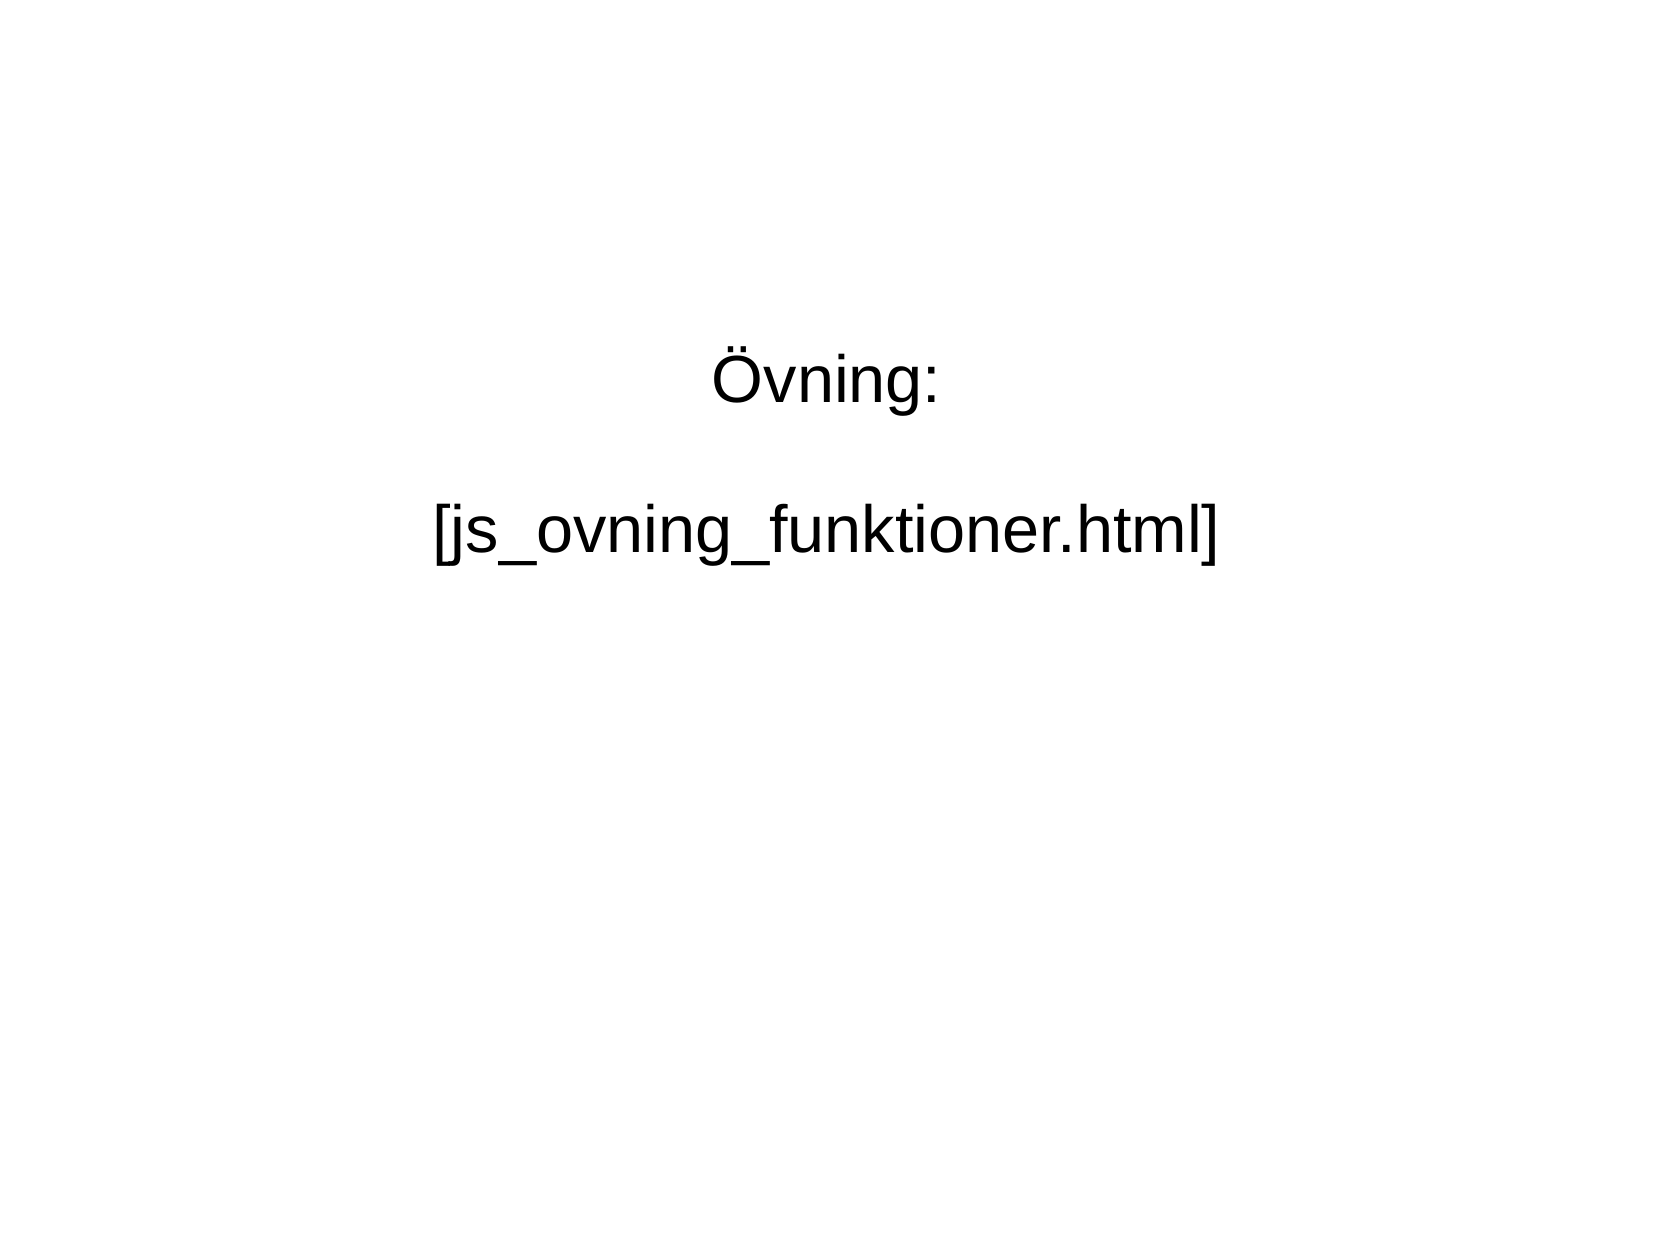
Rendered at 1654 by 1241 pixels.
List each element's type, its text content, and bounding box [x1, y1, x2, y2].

subtitle Övning: [js_ovning_funktioner.html] [354, 342, 1300, 1010]
